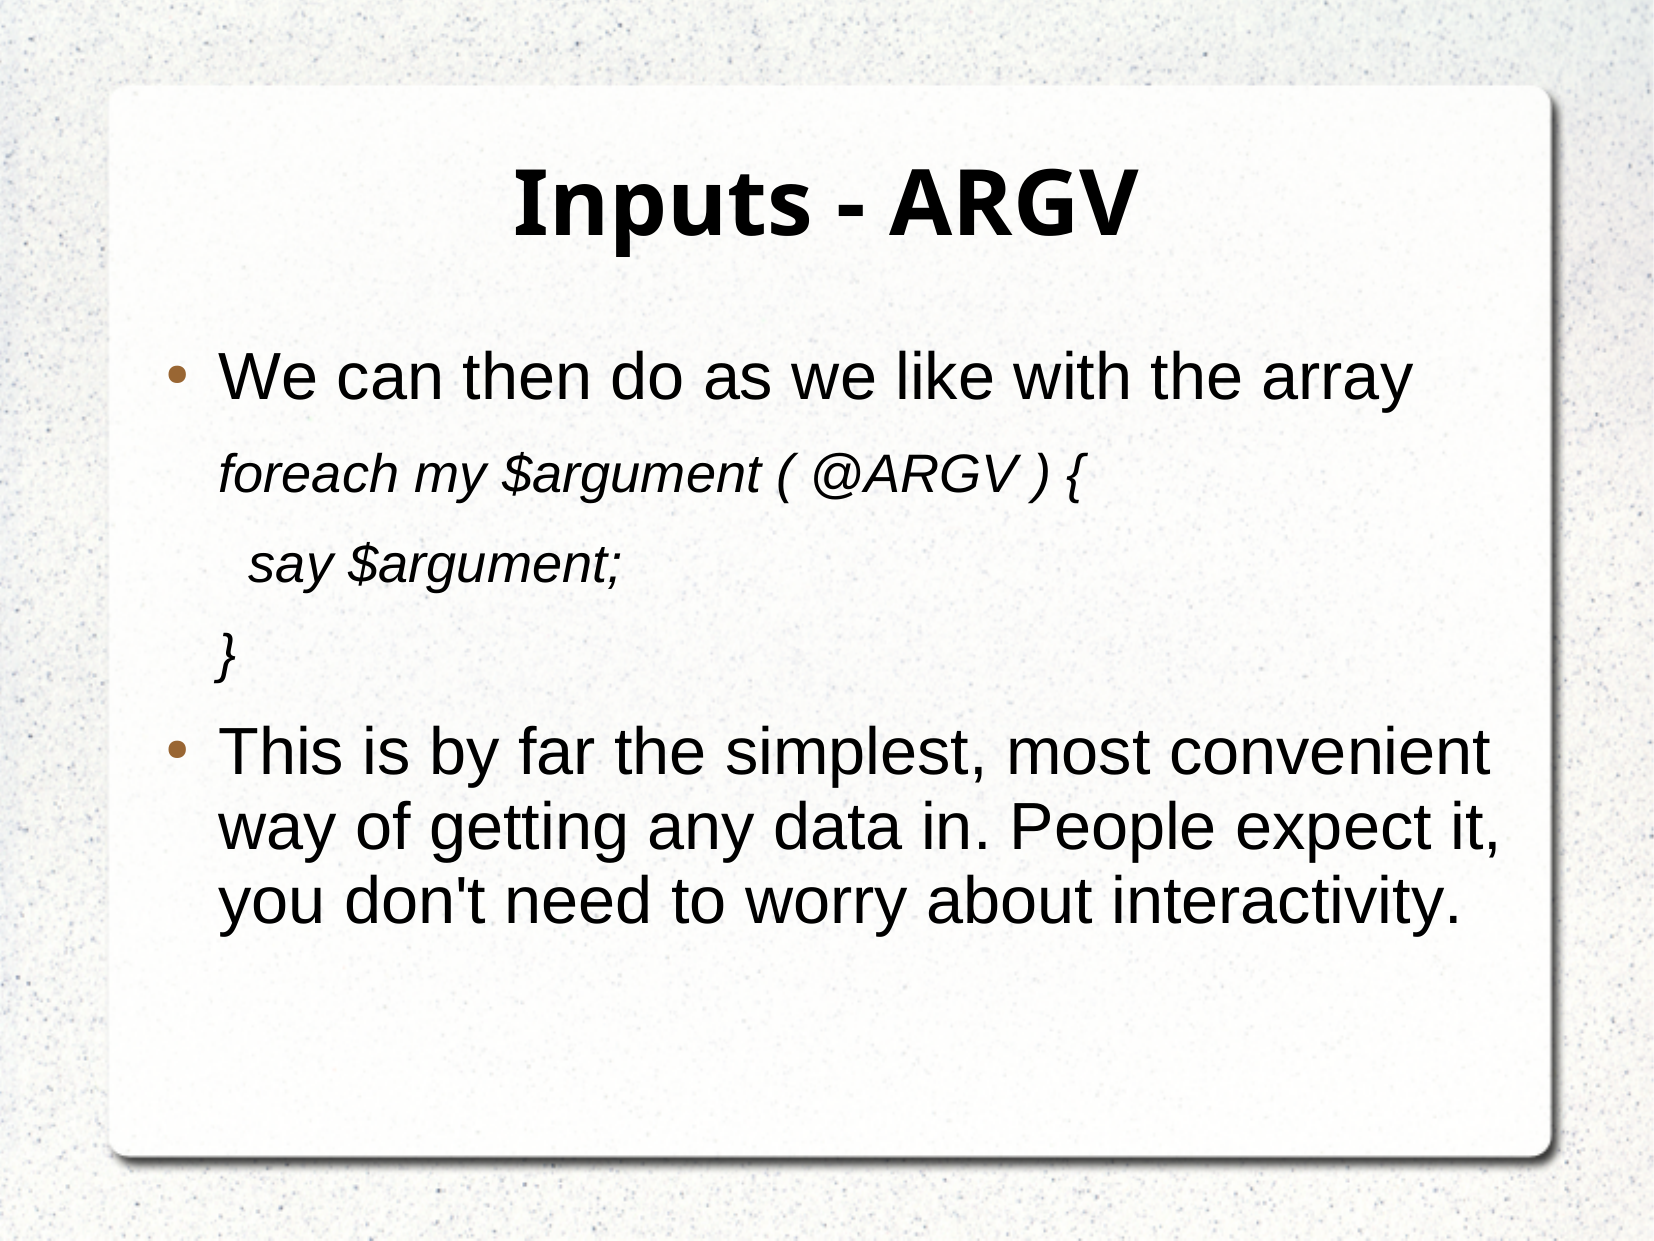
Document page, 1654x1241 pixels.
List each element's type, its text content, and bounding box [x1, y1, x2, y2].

title Inputs - ARGV [118, 96, 1536, 304]
picture [0, 0, 1654, 1241]
list We can then do as we like with the array foreach my $argument ( @ARGV ) { say $argument; } This is by far the simplest, most convenient way of getting any data in. People expect it, you don't need to worry about interactivity. [147, 339, 1506, 975]
